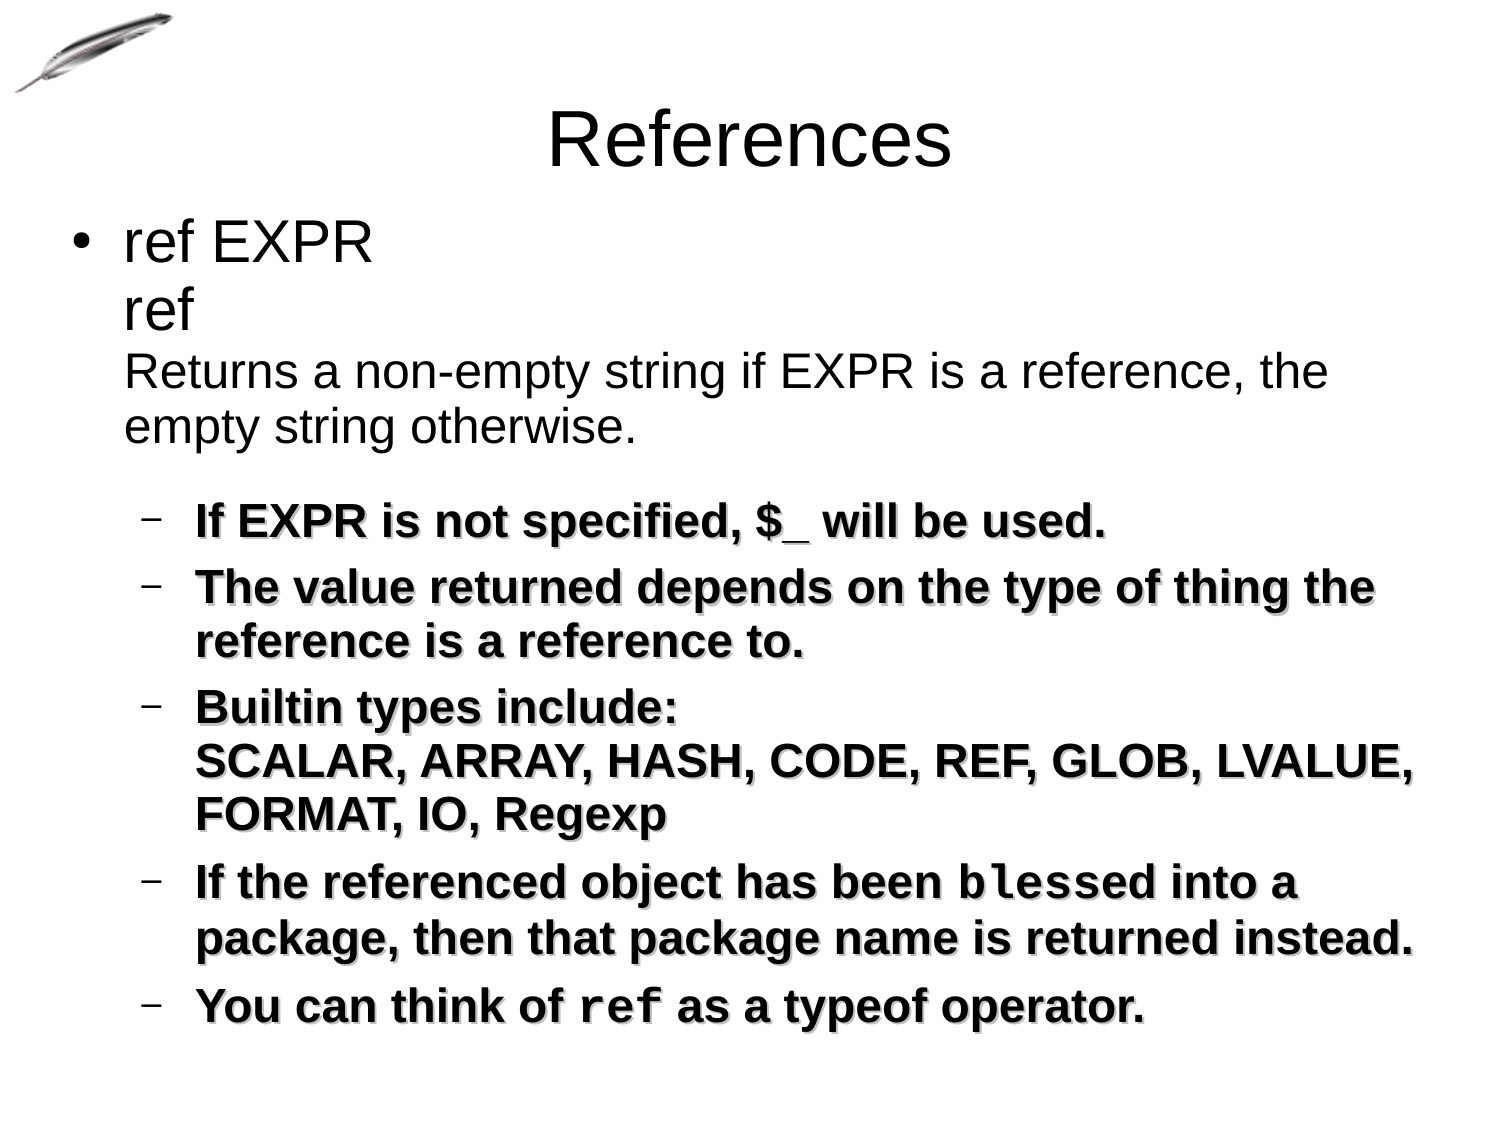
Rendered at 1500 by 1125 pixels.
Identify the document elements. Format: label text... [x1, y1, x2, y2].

list ref EXPR ref Returns a non-empty string if EXPR is a reference, the empty string otherwise. If EXPR is not specified, $_ will be used. The value returned depends on the type of thing the reference is a reference to. Builtin types include: SCALAR, ARRAY, HASH, CODE, REF, GLOB, LVALUE, FORMAT, IO, Regexp If the referenced object has been blessed into a package, then that package name is returned instead. You can think of ref as a typeof operator. [53, 207, 1447, 1037]
title References [75, 44, 1425, 207]
picture [11, 11, 179, 95]
